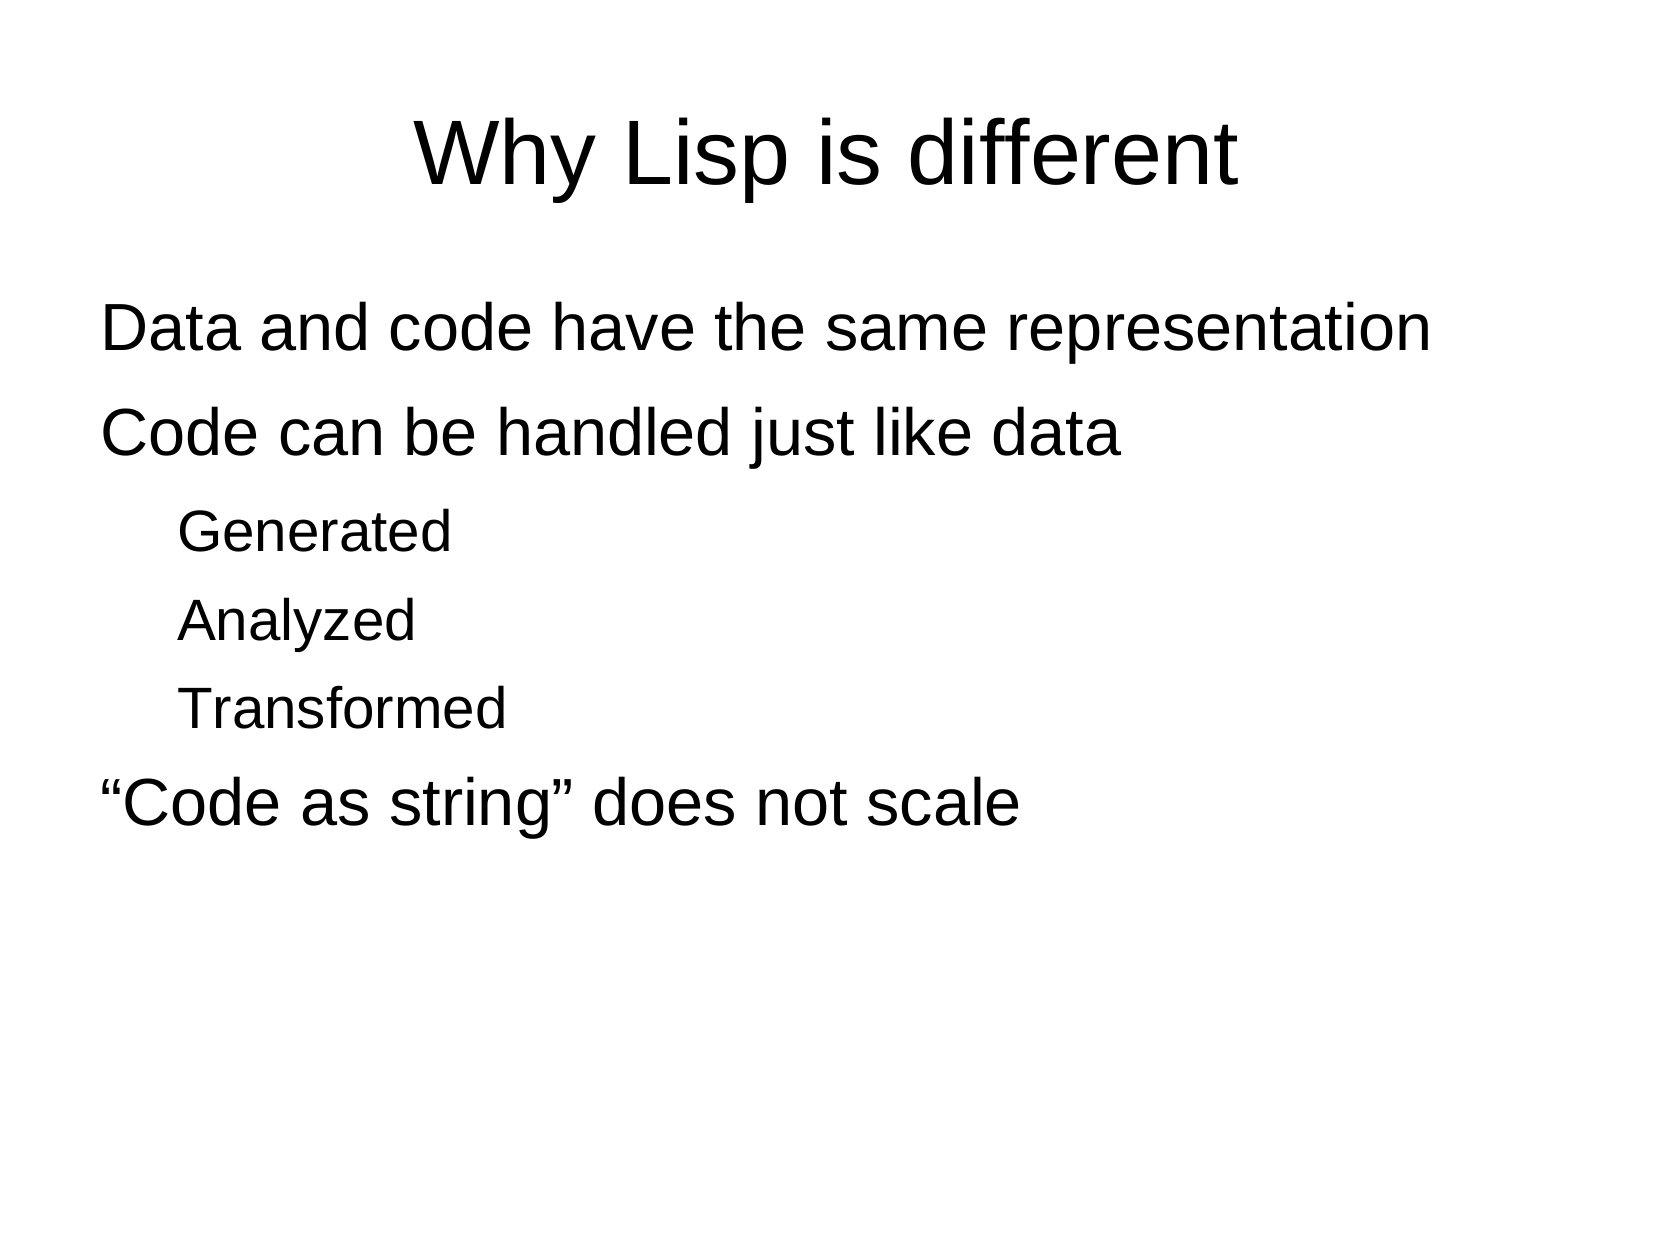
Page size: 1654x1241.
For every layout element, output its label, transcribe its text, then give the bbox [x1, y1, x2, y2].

list Data and code have the same representation Code can be handled just like data Generated Analyzed Transformed “Code as string” does not scale [82, 290, 1571, 1094]
title Why Lisp is different [82, 56, 1571, 250]
